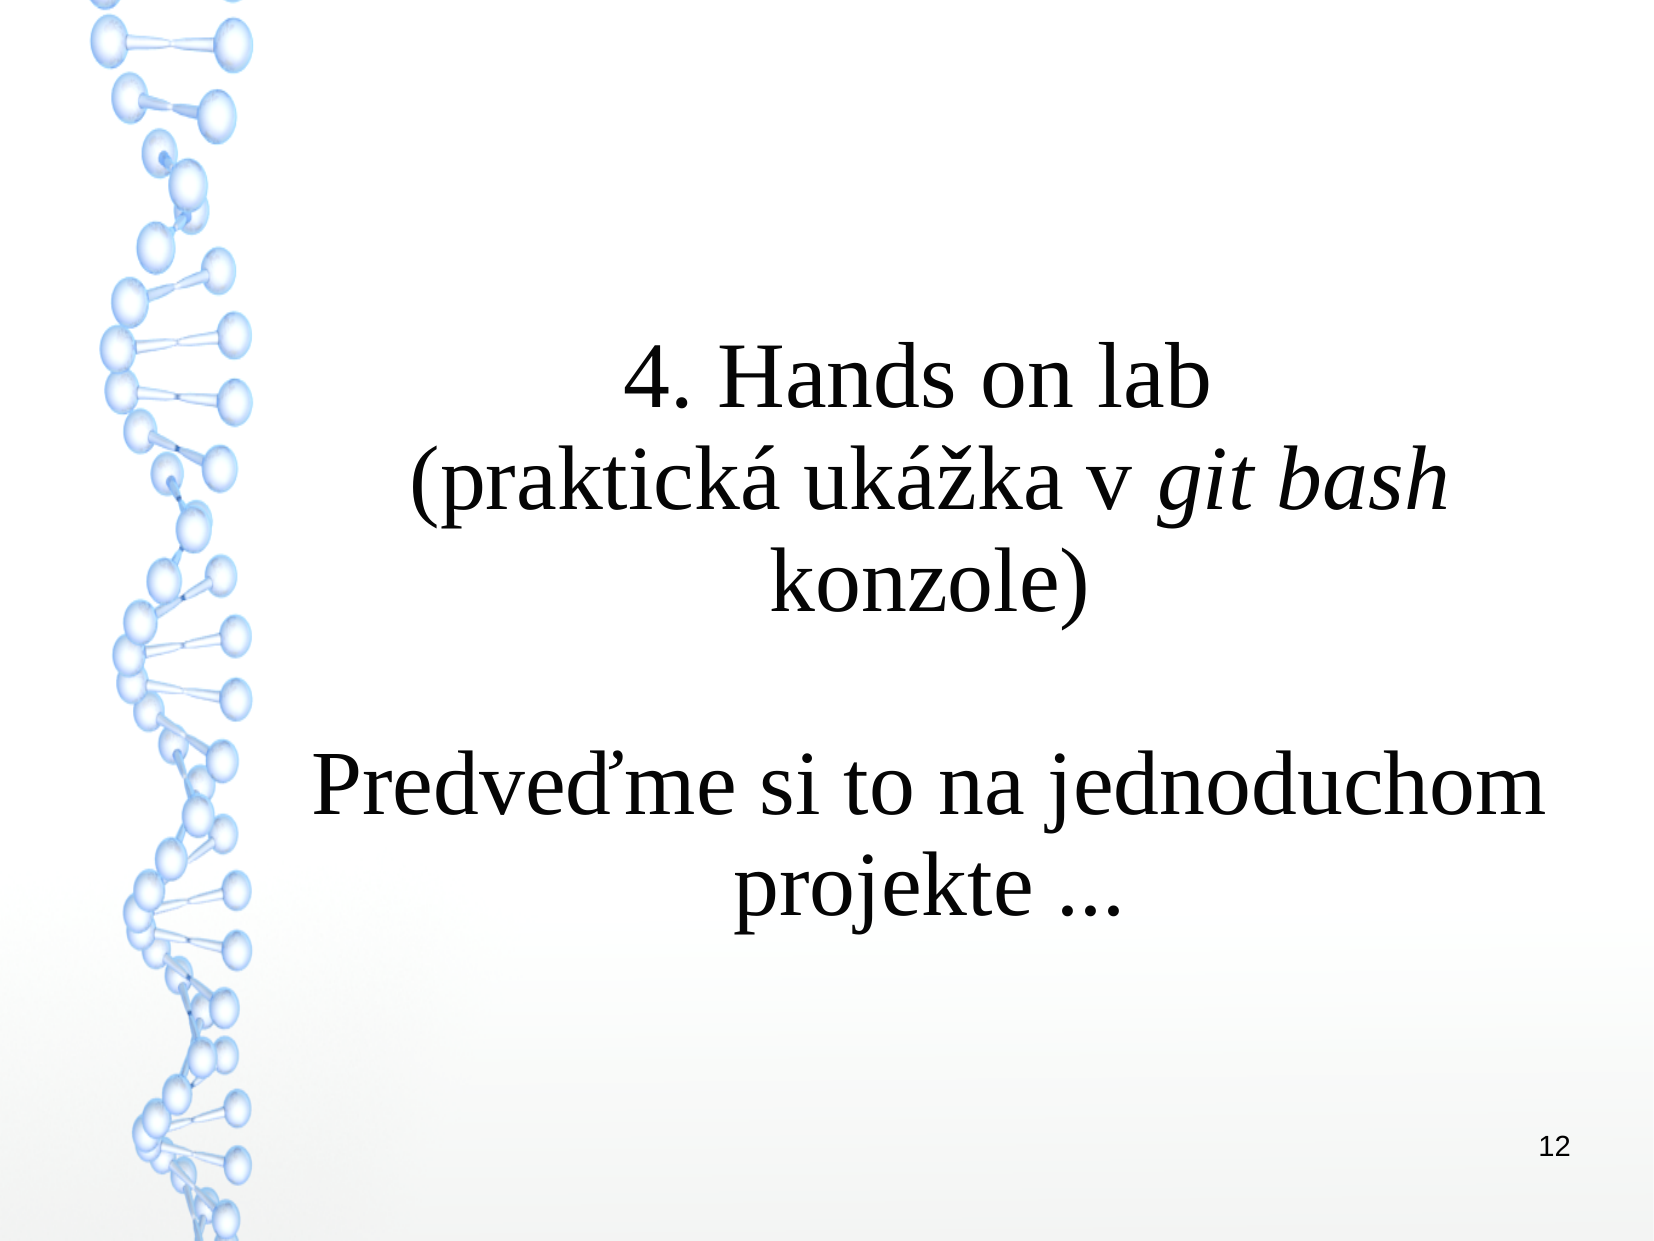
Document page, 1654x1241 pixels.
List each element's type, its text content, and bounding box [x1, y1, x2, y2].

title 4. Hands on lab (praktická ukážka v git bash konzole) Predveďme si to na jednoduchom projekte ... [265, 263, 1595, 997]
picture [0, 0, 1654, 1241]
